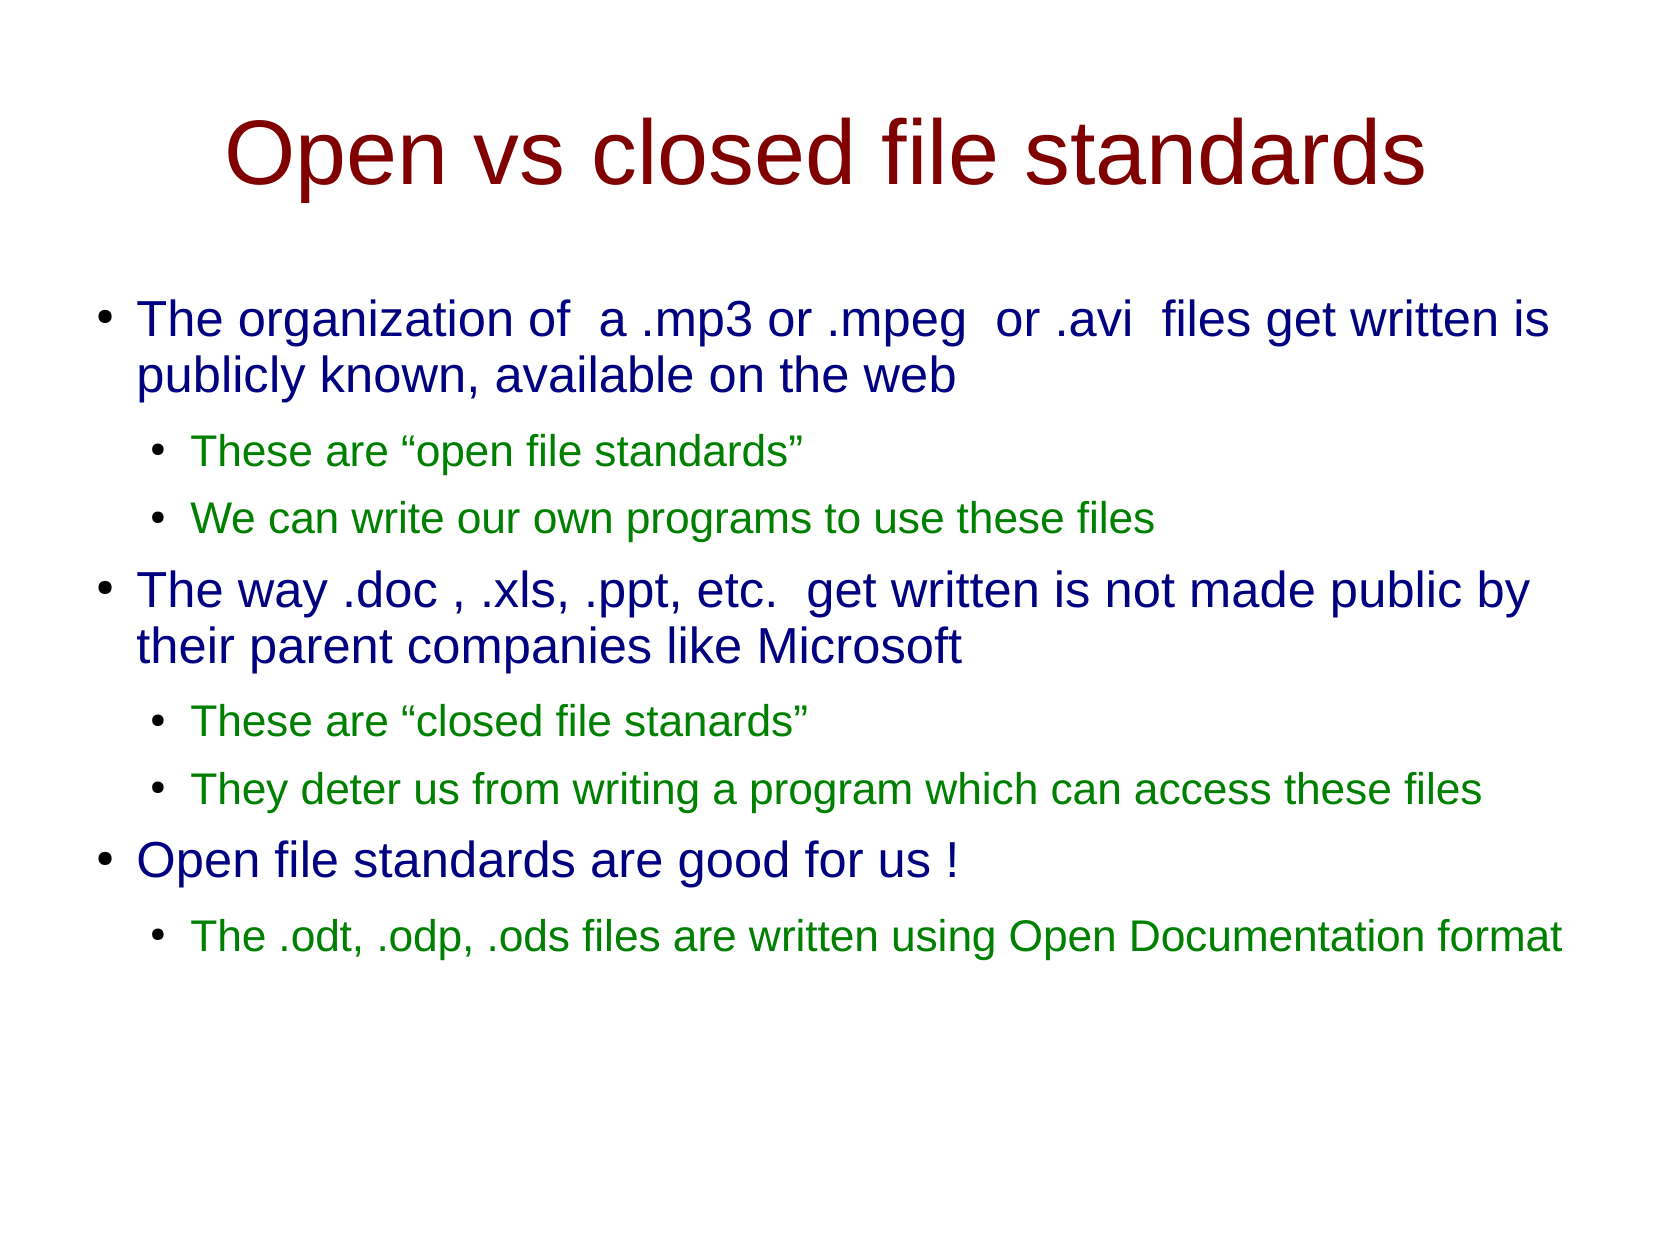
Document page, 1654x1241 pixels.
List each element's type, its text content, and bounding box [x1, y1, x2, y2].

title Open vs closed file standards [82, 49, 1571, 257]
list The organization of a .mp3 or .mpeg or .avi files get written is publicly known, available on the web These are “open file standards” We can write our own programs to use these files The way .doc , .xls, .ppt, etc. get written is not made public by their parent companies like Microsoft These are “closed file stanards” They deter us from writing a program which can access these files Open file standards are good for us ! The .odt, .odp, .ods files are written using Open Documentation format [82, 290, 1571, 1010]
